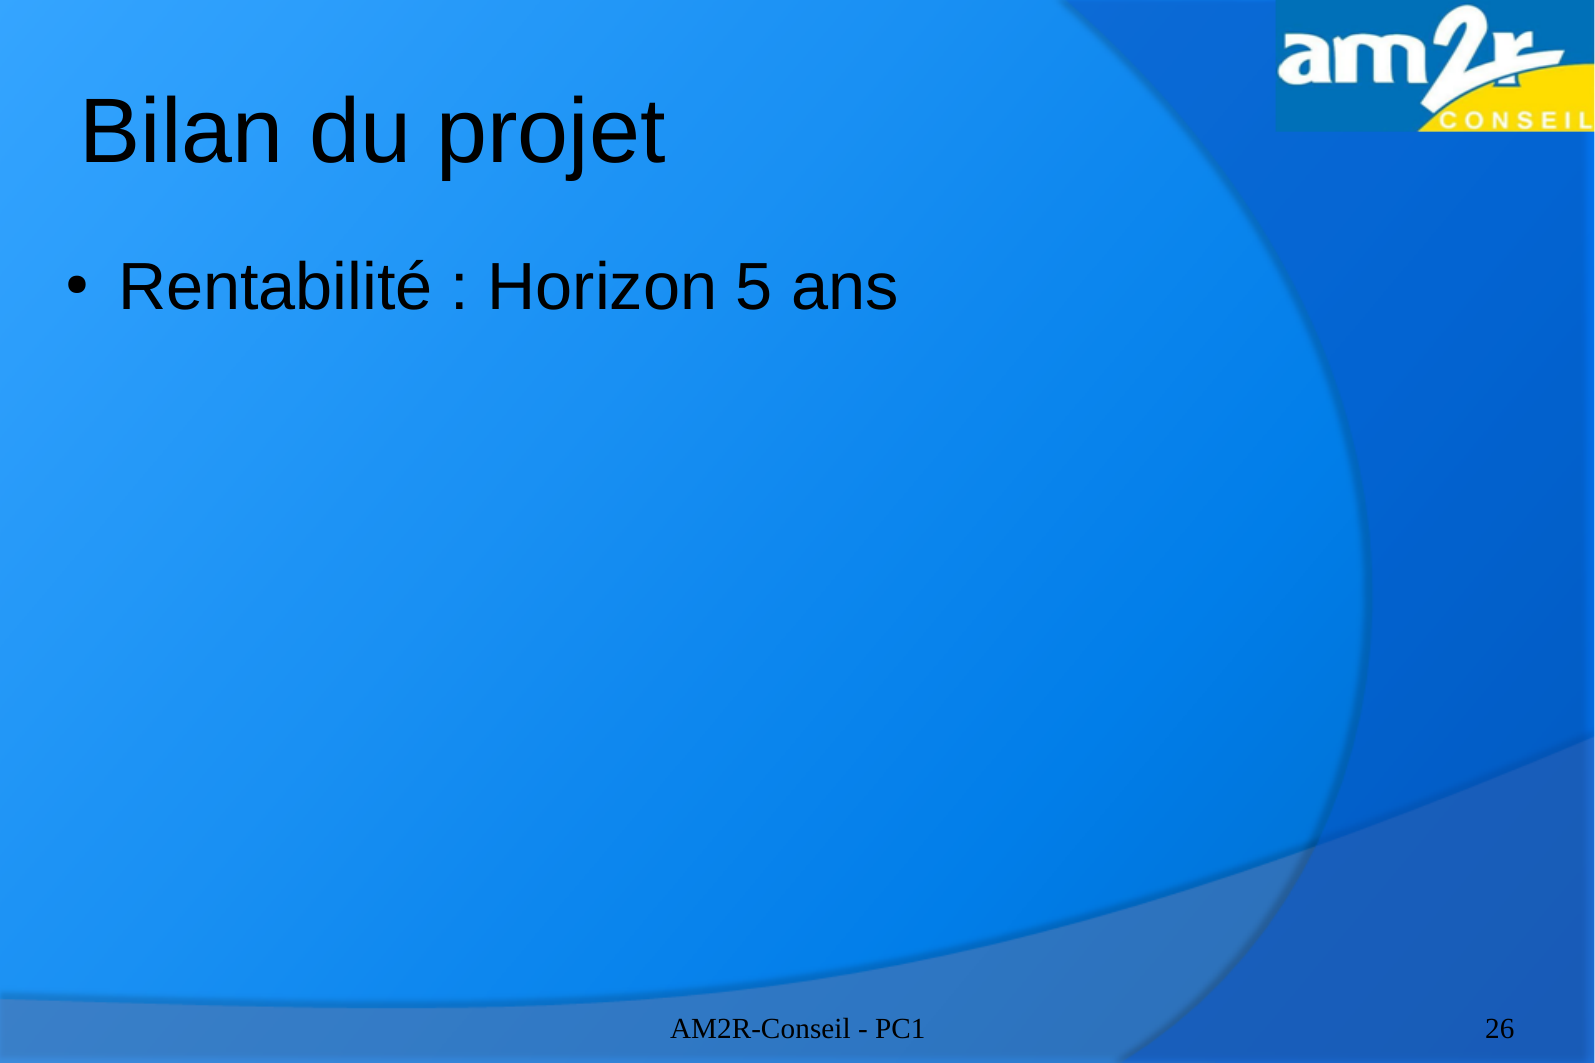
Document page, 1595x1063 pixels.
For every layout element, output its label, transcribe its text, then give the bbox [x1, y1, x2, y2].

list Rentabilité : Horizon 5 ans [29, 248, 1515, 951]
title Bilan du projet [79, 42, 1253, 220]
picture [0, 0, 1595, 1063]
